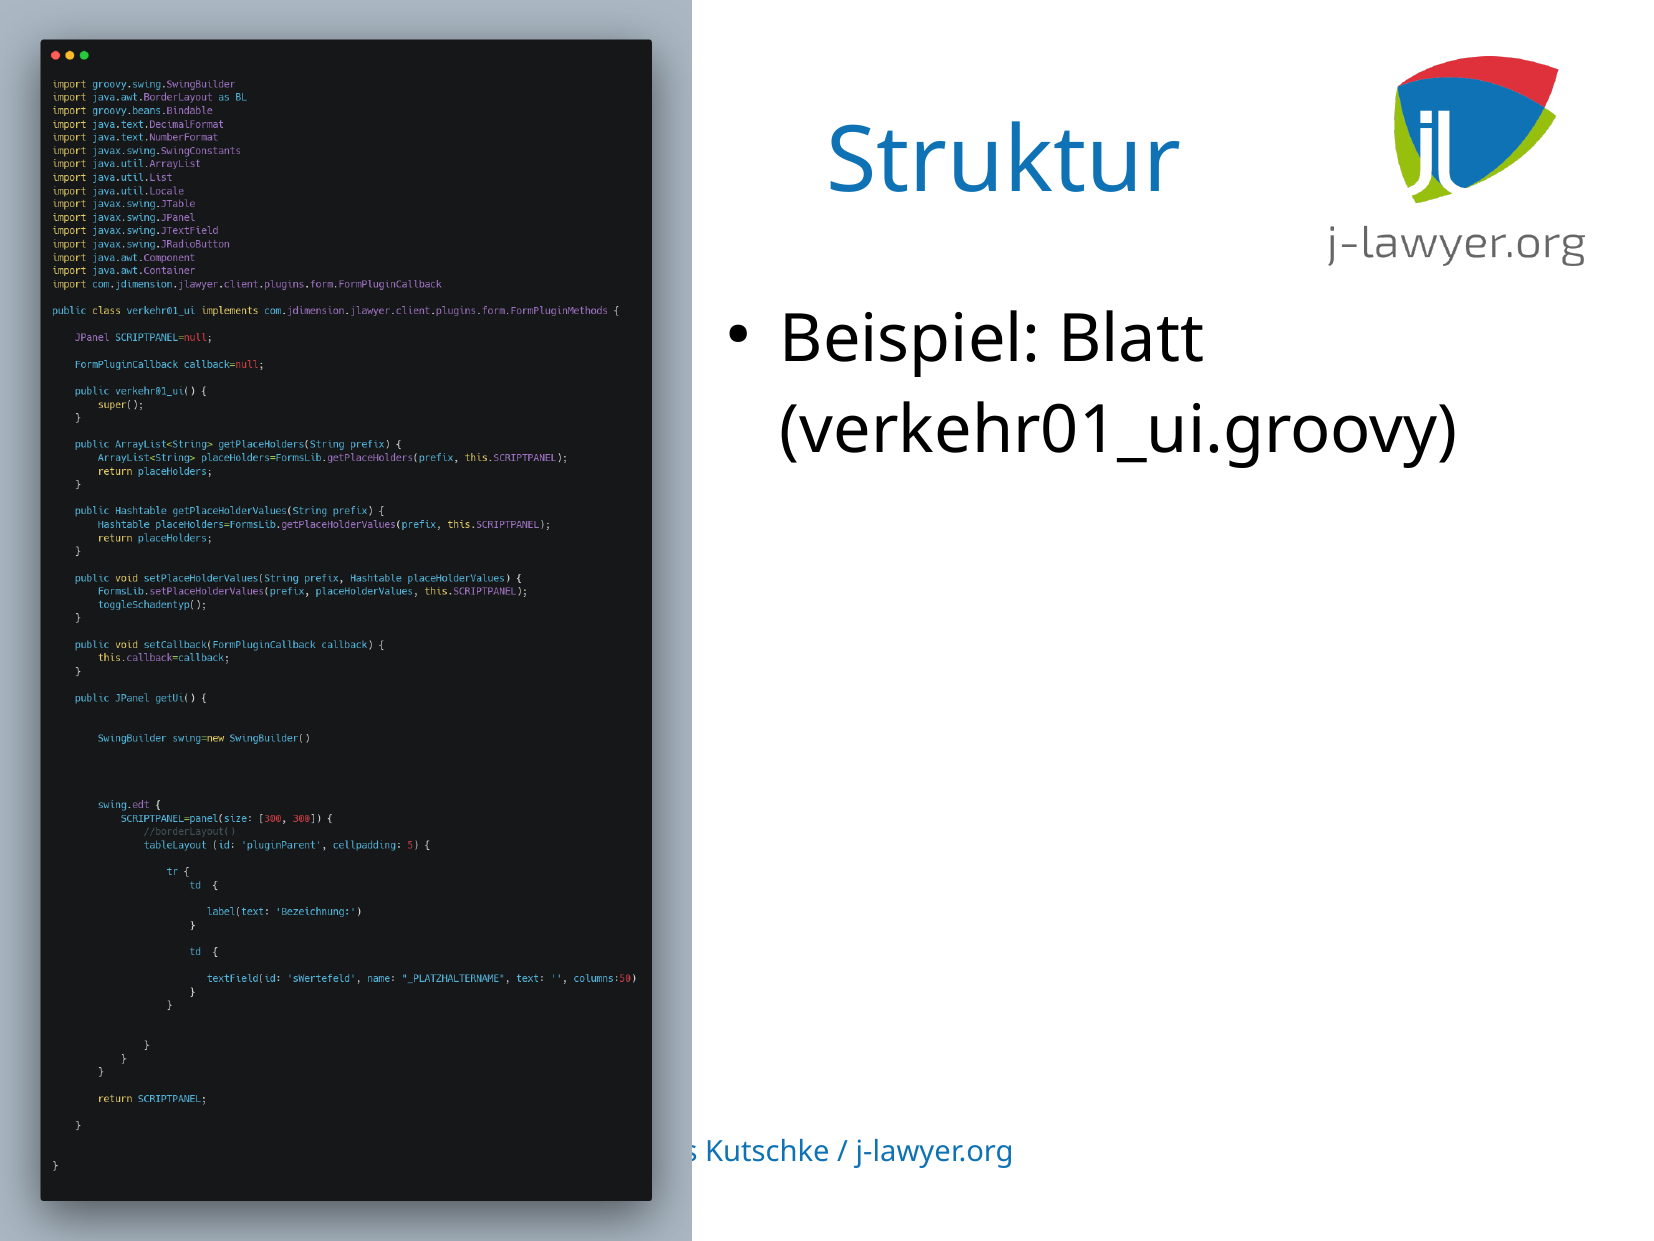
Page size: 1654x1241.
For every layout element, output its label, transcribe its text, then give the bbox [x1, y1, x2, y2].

picture [1328, 56, 1585, 266]
list Beispiel: Blatt (verkehr01_ui.groovy) [708, 290, 1571, 1010]
picture [0, 0, 692, 1241]
title Struktur [708, 52, 1300, 260]
